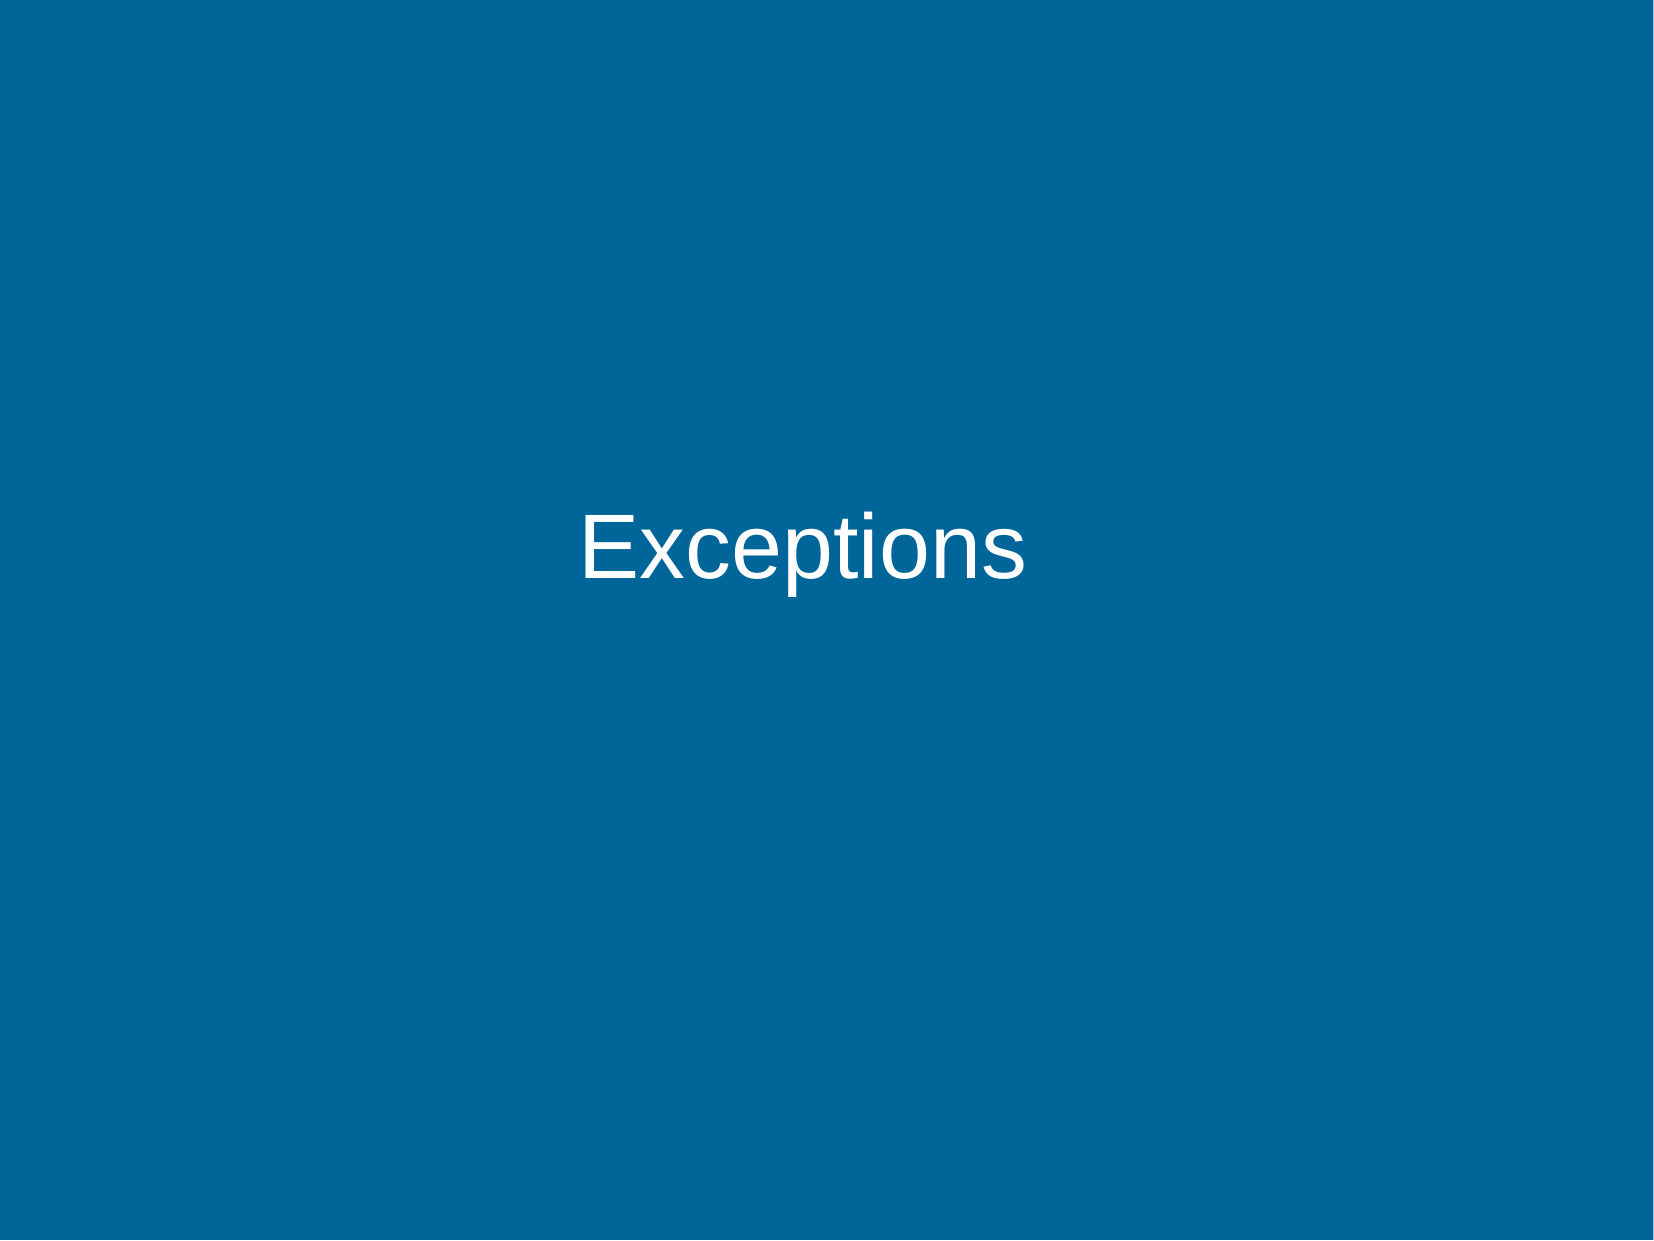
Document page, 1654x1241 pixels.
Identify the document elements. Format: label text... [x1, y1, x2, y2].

title Exceptions [59, 442, 1548, 650]
